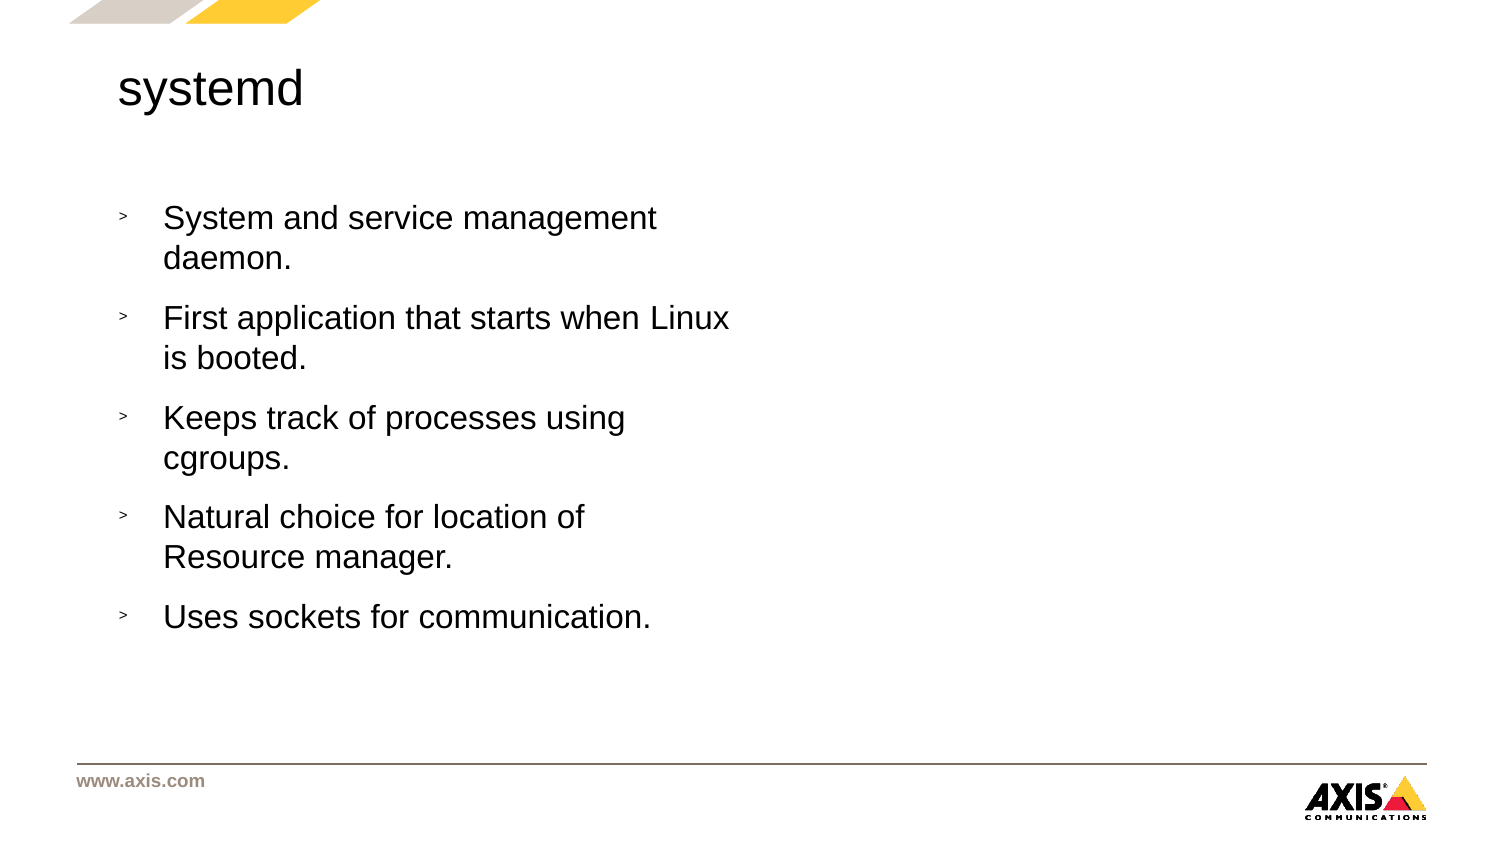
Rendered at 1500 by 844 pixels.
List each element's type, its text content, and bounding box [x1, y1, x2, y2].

list System and service management daemon. First application that starts when Linux is booted. Keeps track of processes using cgroups. Natural choice for location of Resource manager. Uses sockets for communication. [103, 188, 751, 676]
picture [1305, 776, 1426, 820]
title systemd [103, 47, 1461, 108]
